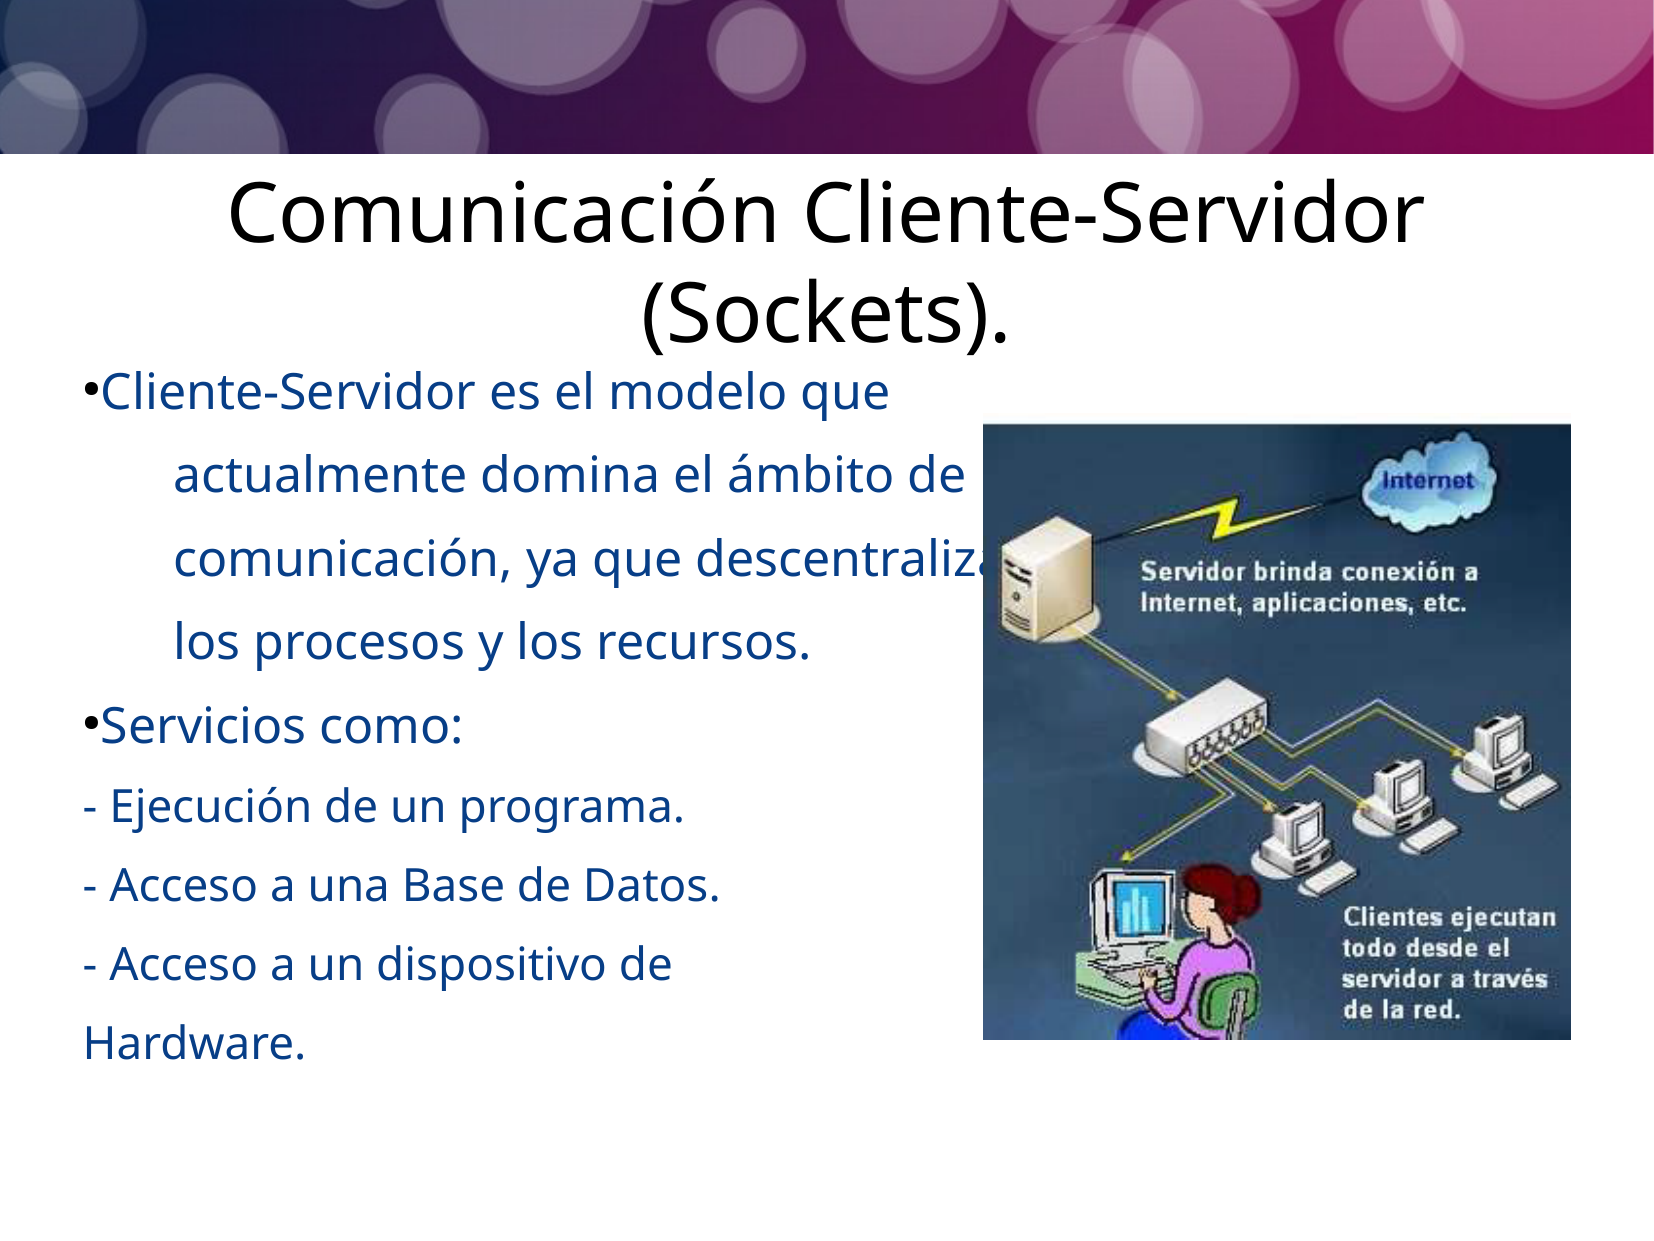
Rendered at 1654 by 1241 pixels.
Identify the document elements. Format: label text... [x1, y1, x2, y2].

list Cliente-Servidor es el modelo que actualmente domina el ámbito de comunicación, ya que descentraliza los procesos y los recursos. Servicios como: - Ejecución de un programa. - Acceso a una Base de Datos. - Acceso a un dispositivo de Hardware. [82, 366, 1571, 1087]
picture [983, 413, 1571, 1040]
title Comunicación Cliente-Servidor (Sockets). [82, 159, 1571, 331]
